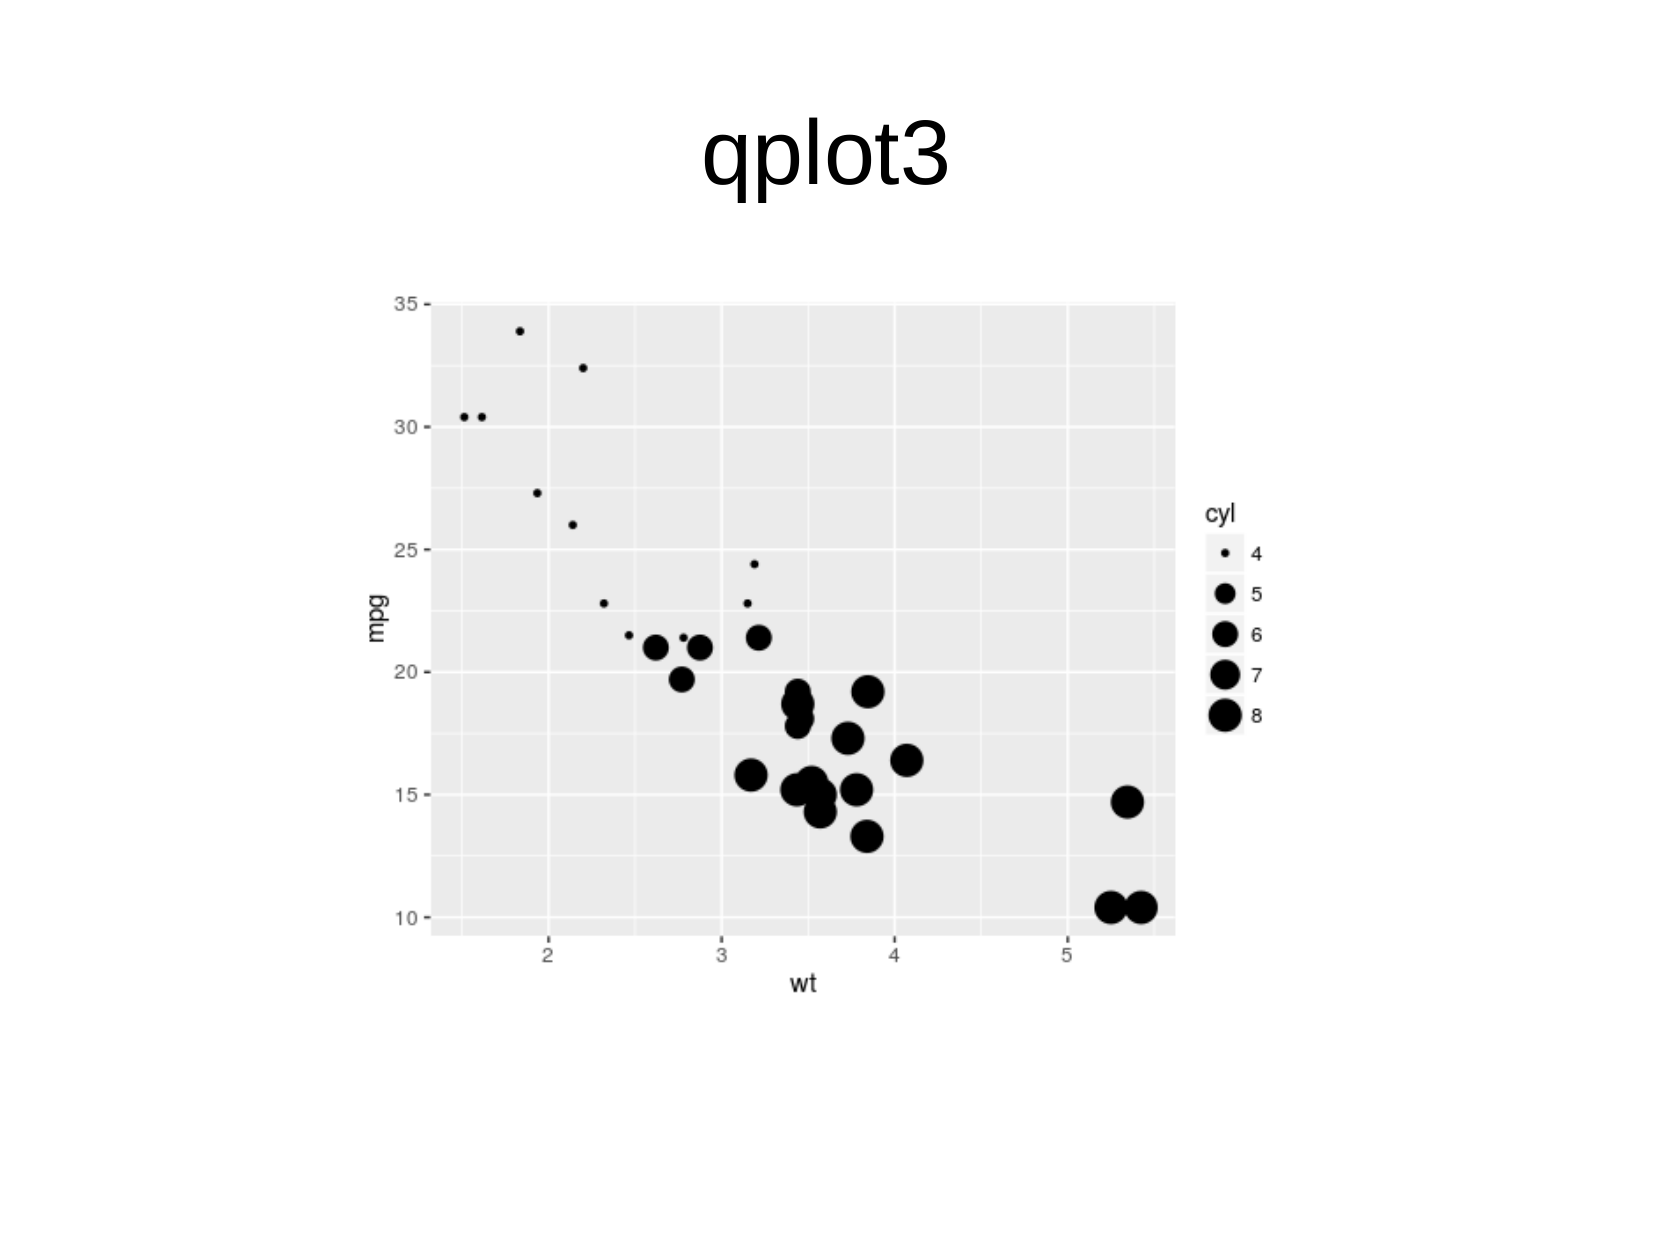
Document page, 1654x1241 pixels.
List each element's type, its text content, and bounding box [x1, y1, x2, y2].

picture [347, 290, 1306, 1010]
title qplot3 [82, 49, 1571, 257]
